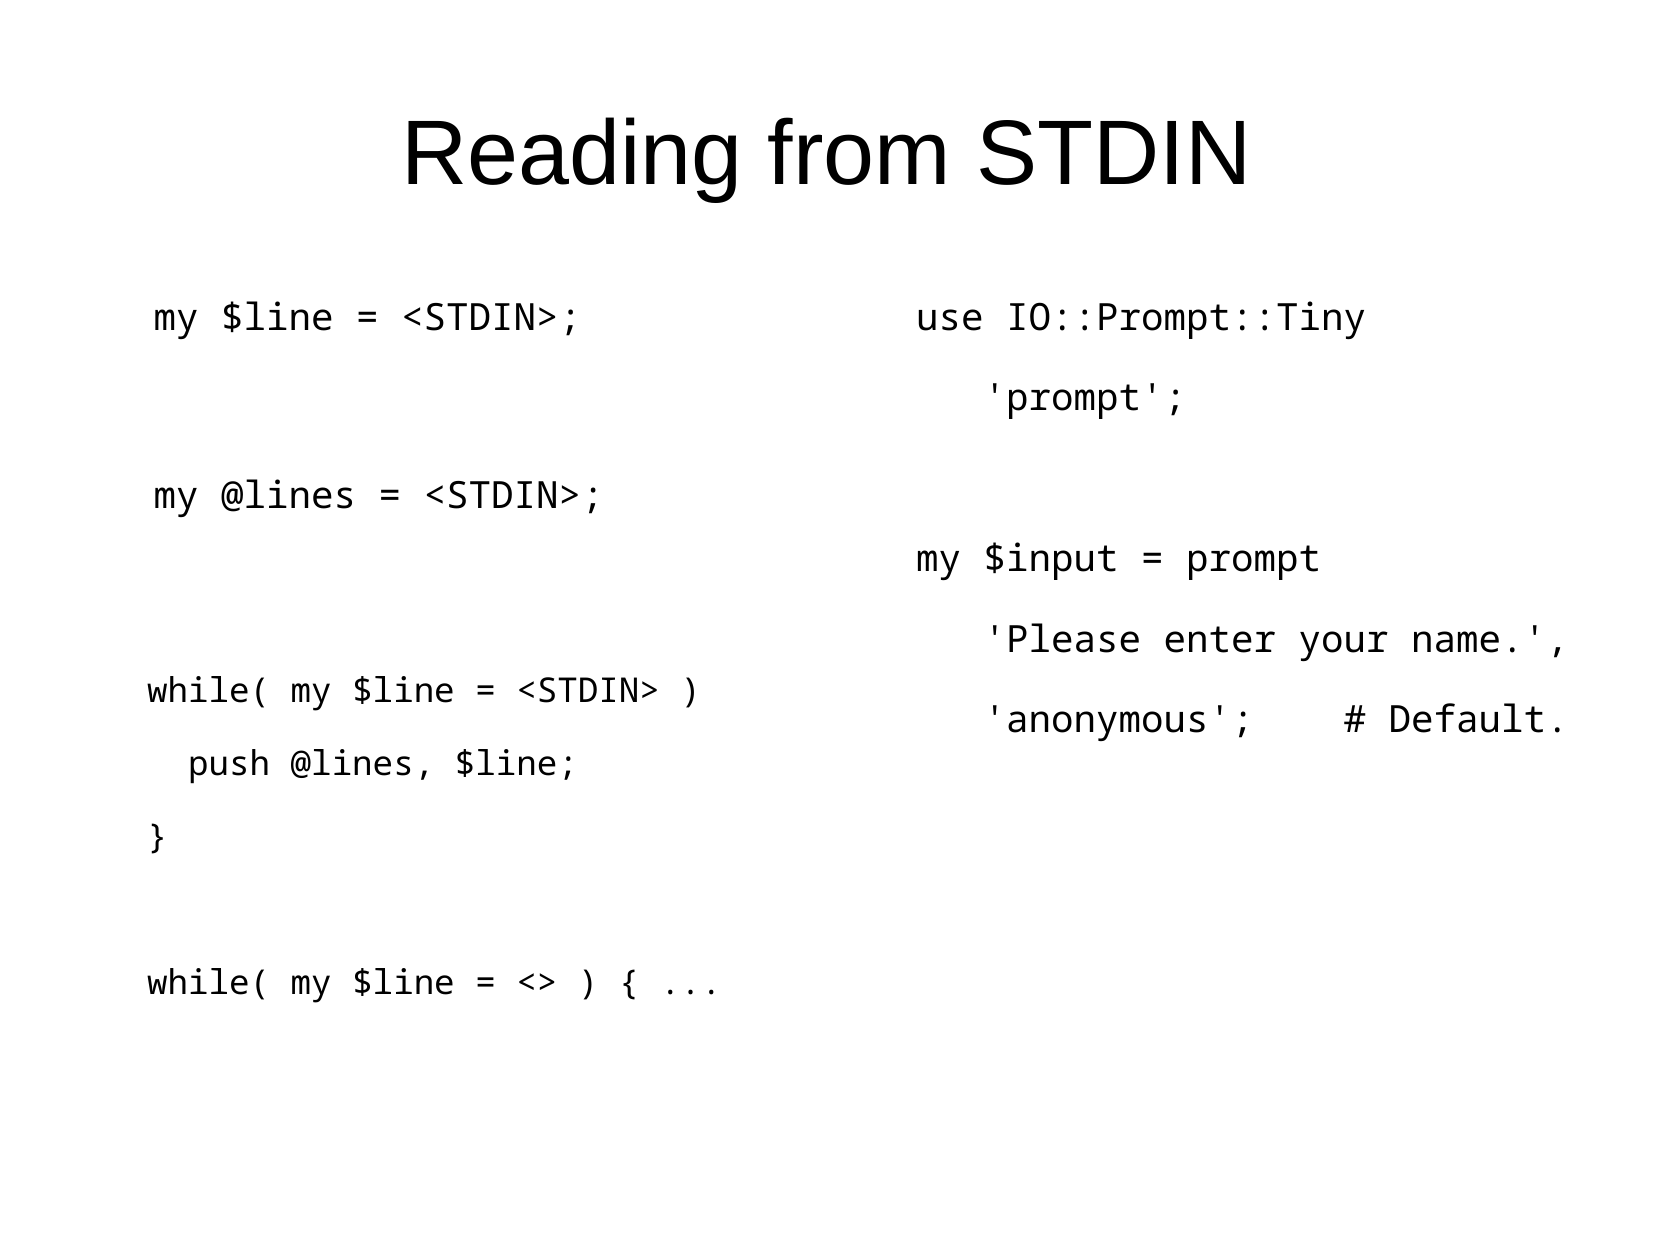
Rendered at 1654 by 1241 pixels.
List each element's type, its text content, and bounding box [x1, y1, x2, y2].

list use IO::Prompt::Tiny 'prompt'; my $input = prompt 'Please enter your name.', 'anonymous'; # Default. [845, 290, 1572, 1010]
list while( my $line = <STDIN> ) push @lines, $line; } while( my $line = <> ) { ... [82, 665, 809, 1009]
list my $line = <STDIN>; my @lines = <STDIN>; [82, 290, 809, 634]
title Reading from STDIN [82, 49, 1571, 257]
